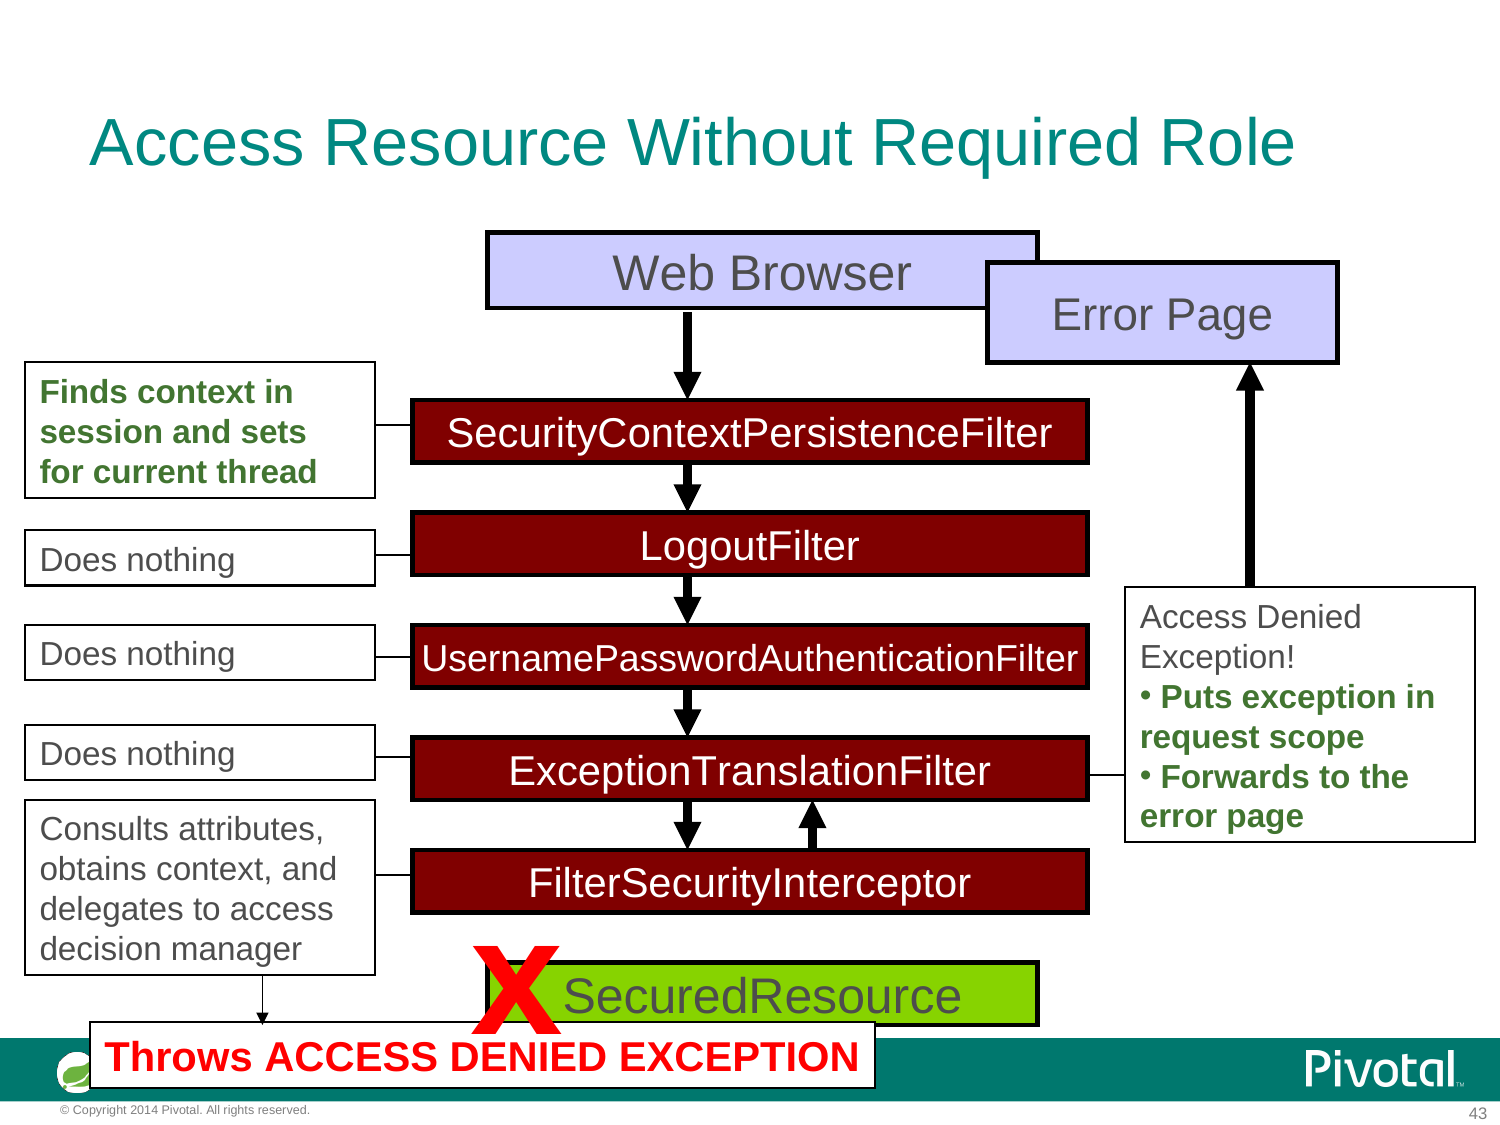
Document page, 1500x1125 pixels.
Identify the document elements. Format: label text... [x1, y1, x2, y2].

text_box Does nothing [24, 624, 376, 681]
text_box Does nothing [24, 530, 376, 586]
text_box FilterSecurityInterceptor [412, 849, 1088, 913]
picture [1306, 1050, 1464, 1087]
title Access Resource Without Required Role [75, 91, 1426, 187]
text_box Error Page [987, 262, 1338, 363]
text_box SecuredResource [578, 962, 1038, 1026]
text_box Does nothing [24, 724, 376, 781]
picture [32, 1041, 210, 1103]
text_box Access Denied Exception! Puts exception in request scope Forwards to the error page [1124, 587, 1476, 843]
text_box SecurityContextPersistenceFilter [412, 399, 1088, 463]
text_box Consults attributes, obtains context, and delegates to access decision manager [24, 799, 376, 976]
text_box ExceptionTranslationFilter [412, 737, 1088, 801]
text_box LogoutFilter [412, 512, 1088, 576]
text_box Finds context in session and sets for current thread [24, 362, 376, 498]
text_box Web Browser [487, 232, 1038, 309]
text_box Throws ACCESS DENIED EXCEPTION [89, 1022, 876, 1088]
text_box x [455, 859, 578, 1076]
text_box UsernamePasswordAuthenticationFilter [412, 624, 1088, 688]
